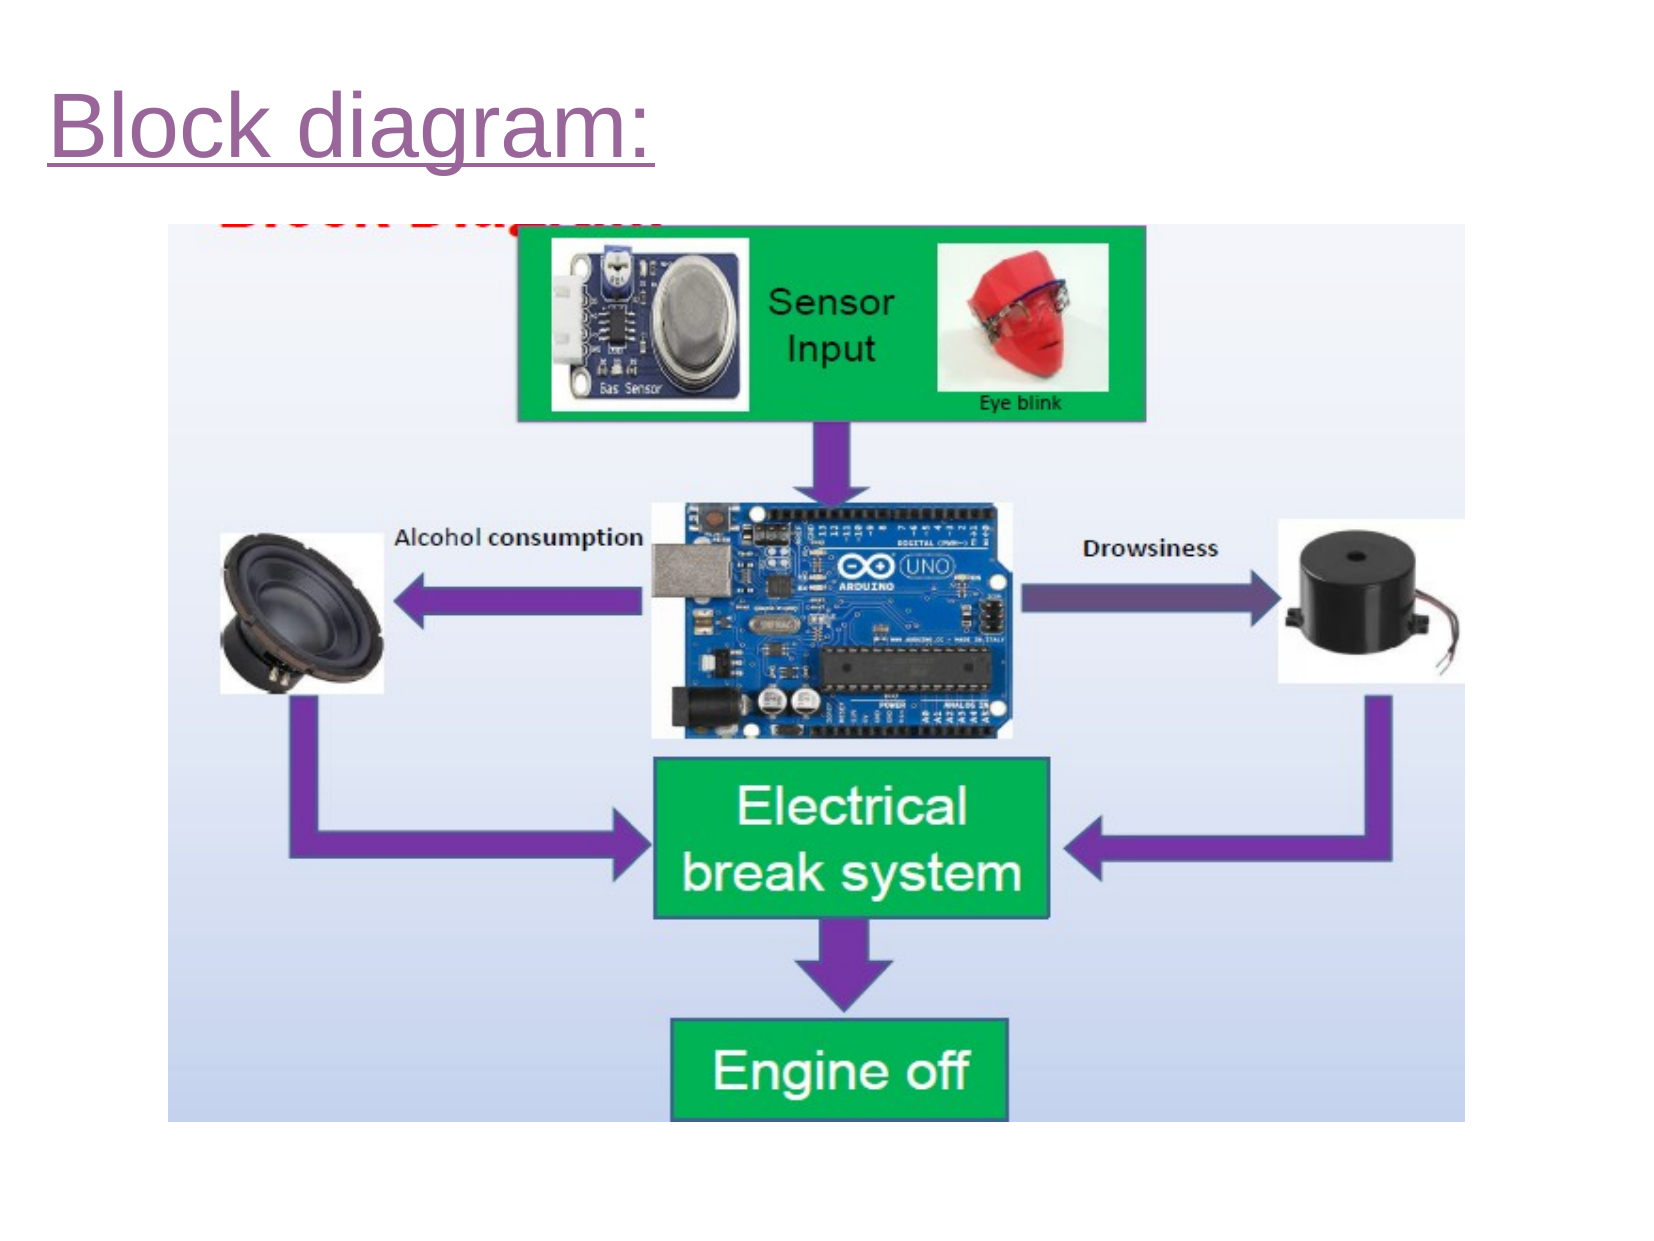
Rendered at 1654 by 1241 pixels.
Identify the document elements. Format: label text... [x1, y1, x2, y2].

picture [168, 224, 1465, 1123]
title Block diagram: [47, 17, 1536, 225]
